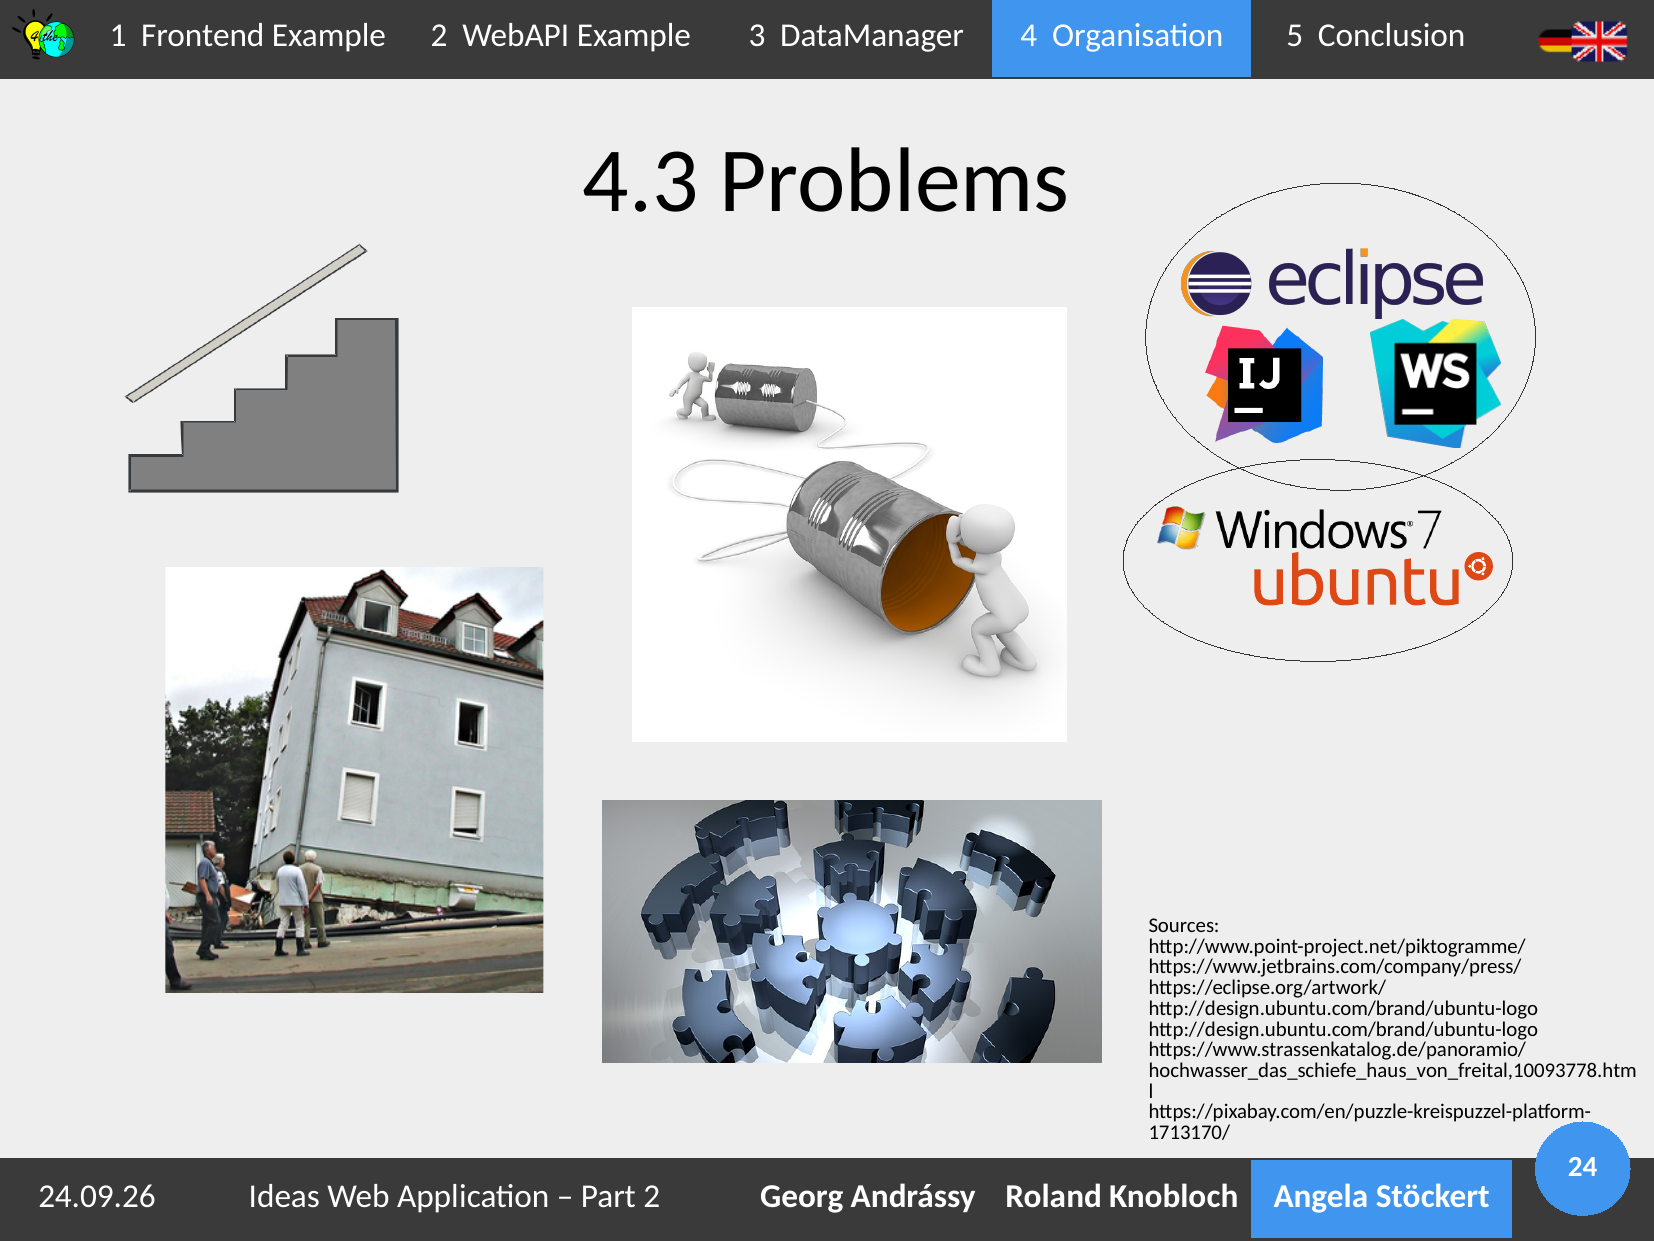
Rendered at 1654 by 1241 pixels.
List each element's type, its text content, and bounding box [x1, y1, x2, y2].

text_box 2 WebAPI Example [401, 0, 720, 77]
text_box Georg Andrássy [744, 1160, 992, 1238]
picture [1205, 325, 1323, 443]
picture [1151, 490, 1543, 668]
text_box Angela Stöckert [1251, 1160, 1512, 1238]
text_box Sources: http://www.point-project.net/piktogramme/ https://www.jetbrains.com/company/press/ https://eclipse.org/artwork/ http://design.ubuntu.com/brand/ubuntu-logo http://design.ubuntu.com/brand/ubuntu-logo https://www.strassenkatalog.de/panoramio/hochwasser_das_schiefe_haus_von_freital,10093778.html https://pixabay.com/en/puzzle-kreispuzzel-platform-1713170/ [1133, 909, 1654, 1132]
picture [1181, 248, 1501, 448]
text_box 3 DataManager [720, 0, 992, 77]
picture [165, 567, 544, 993]
text_box 1 Frontend Example [94, 0, 401, 77]
picture [632, 307, 1067, 742]
picture [1536, 18, 1629, 64]
text_box 4 Organisation [992, 0, 1251, 77]
picture [2, 0, 83, 79]
title 4.3 Problems [82, 106, 1571, 272]
picture [124, 230, 420, 526]
text_box Roland Knobloch [992, 1160, 1251, 1238]
picture [602, 800, 1102, 1063]
text_box Ideas Web Application – Part 2 [242, 1160, 668, 1238]
text_box 5 Conclusion [1251, 0, 1501, 77]
